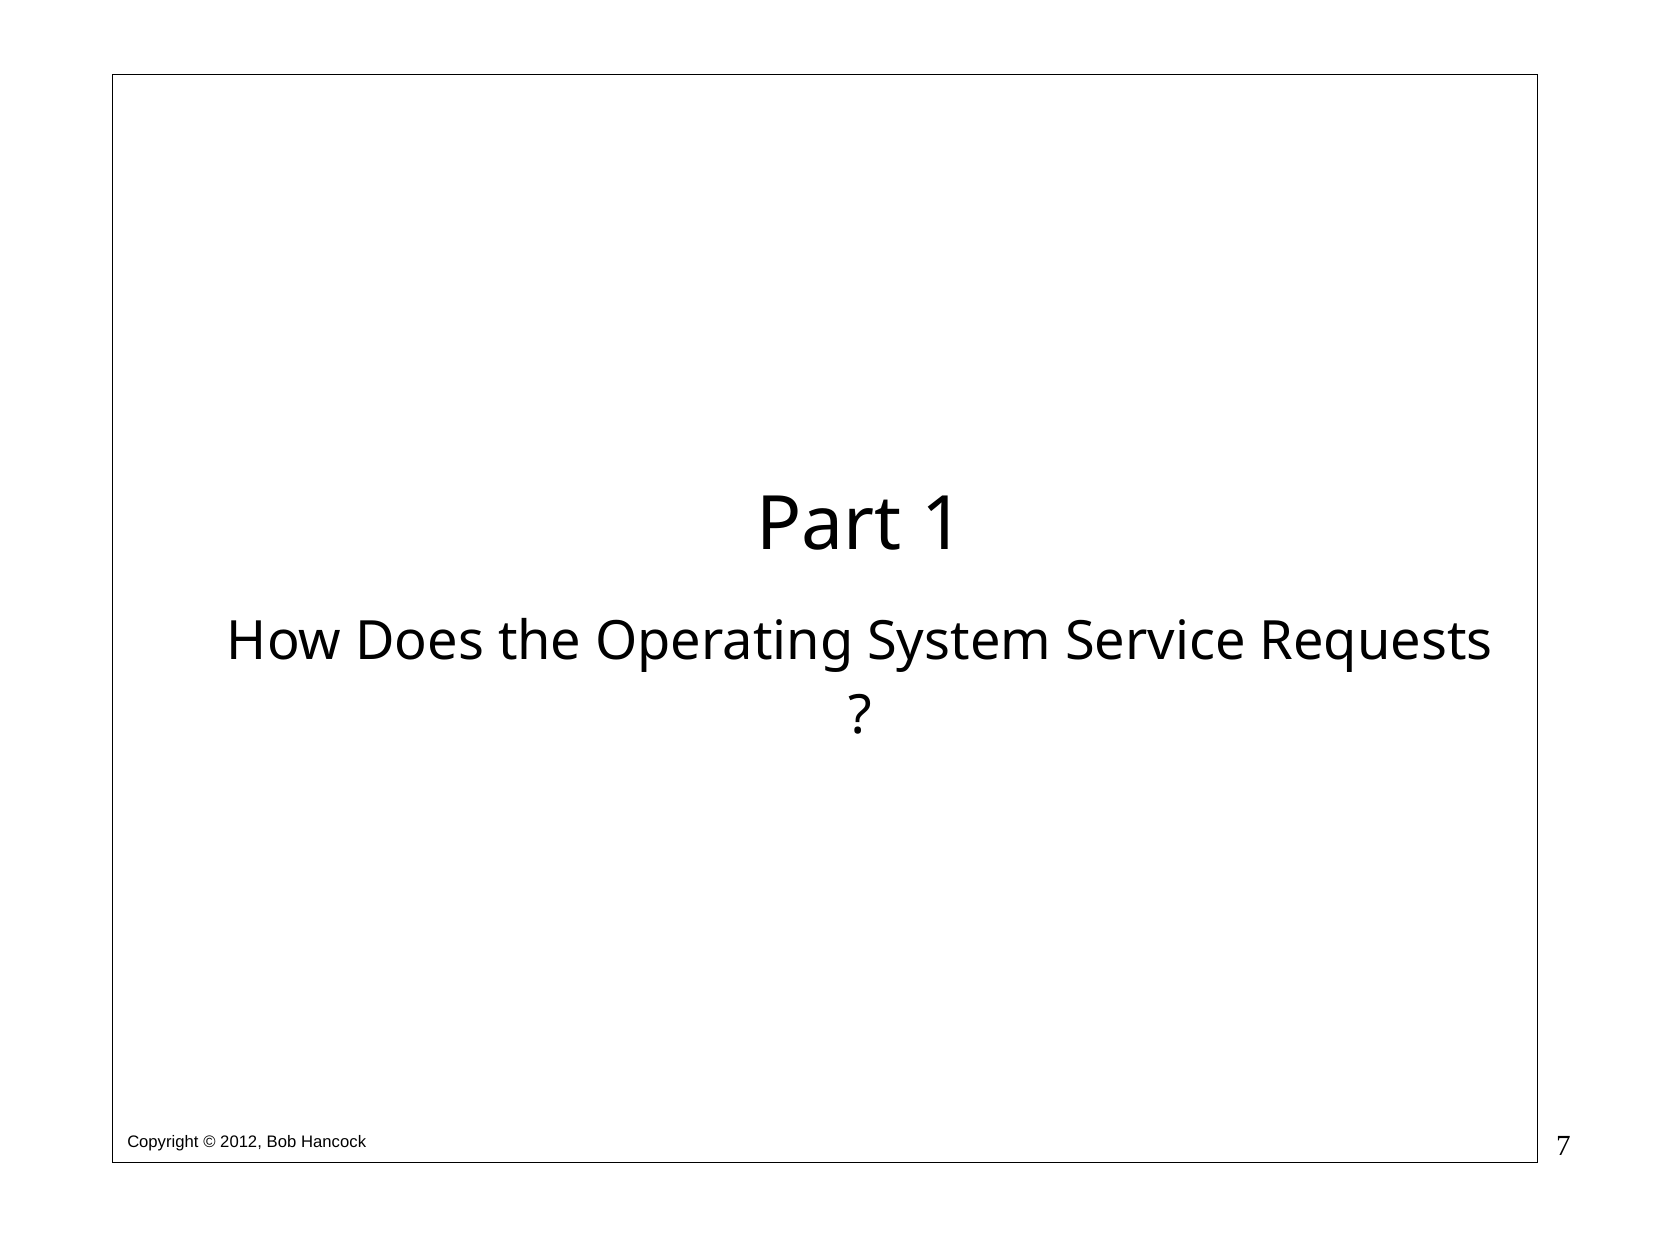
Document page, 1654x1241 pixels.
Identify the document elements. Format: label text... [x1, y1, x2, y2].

text_box Copyright © 2012, Bob Hancock [112, 1125, 382, 1159]
list Part 1 How Does the Operating System Service Requests ? [150, 262, 1501, 1126]
